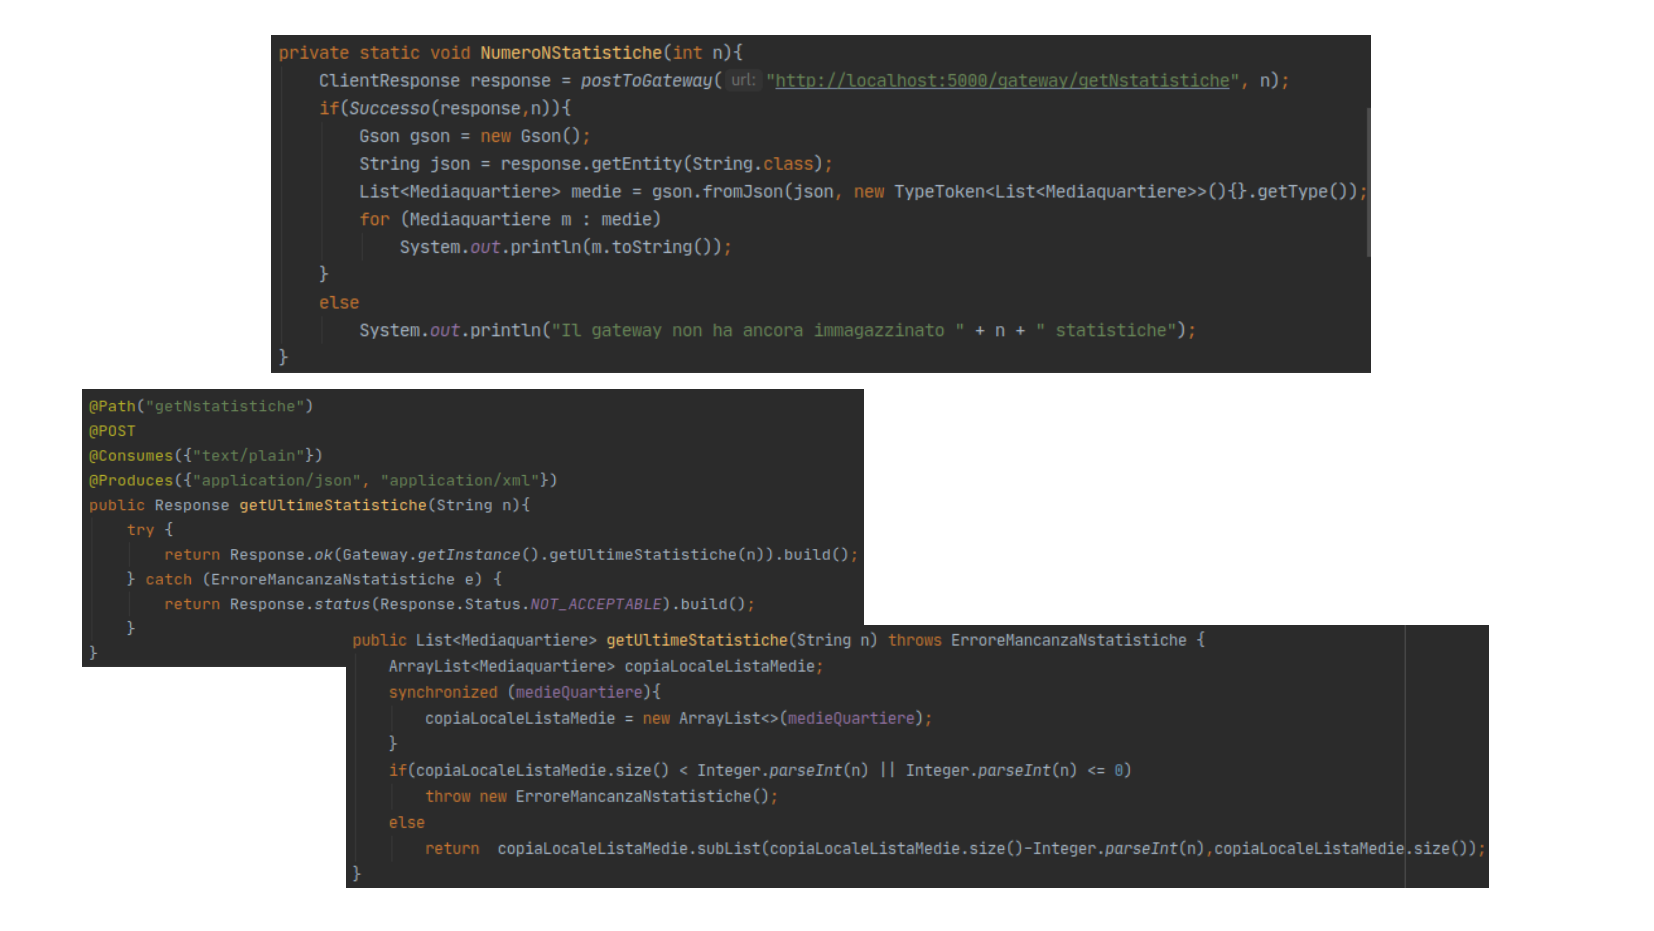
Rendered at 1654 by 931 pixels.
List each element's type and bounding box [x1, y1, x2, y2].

picture [271, 35, 1371, 373]
picture [82, 389, 1489, 888]
